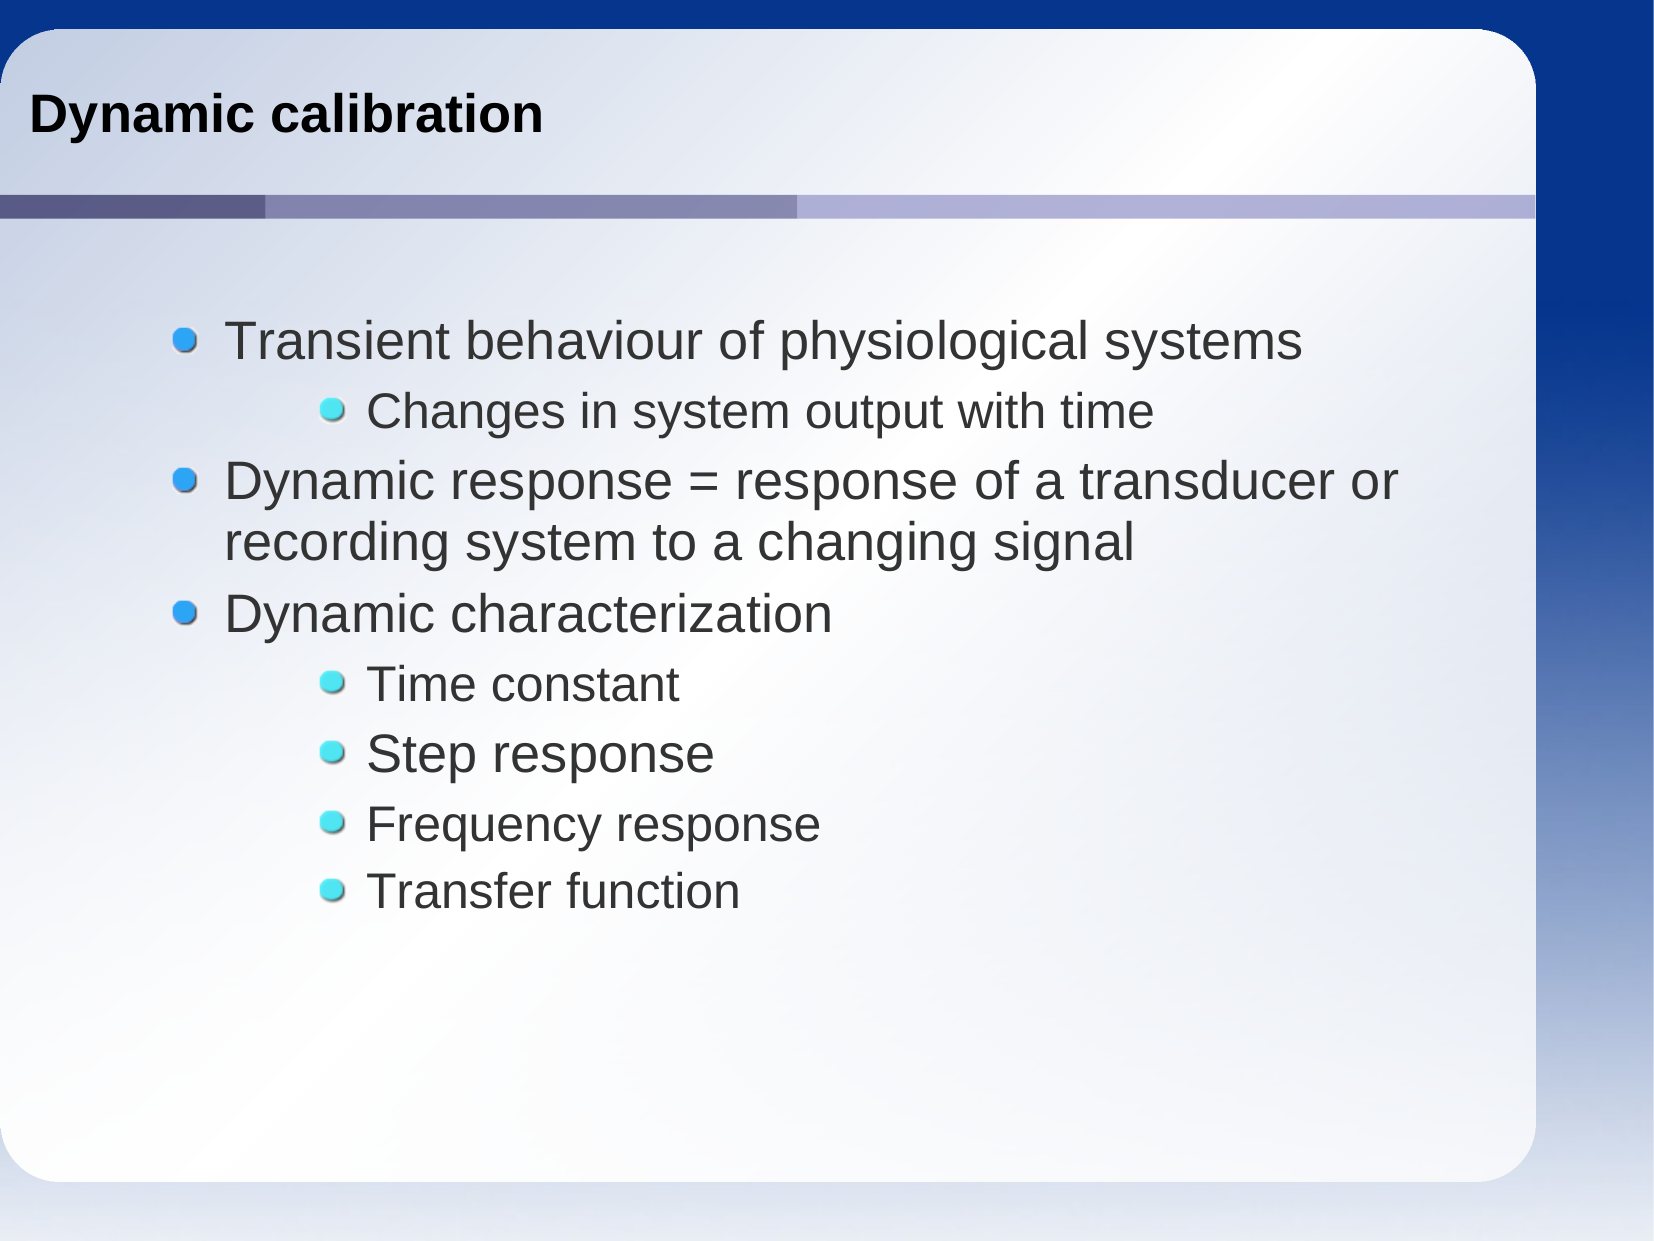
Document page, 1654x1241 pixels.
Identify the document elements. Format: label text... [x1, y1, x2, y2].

picture [0, 0, 1654, 1241]
list Transient behaviour of physiological systems Changes in system output with time Dynamic response = response of a transducer or recording system to a changing signal Dynamic characterization Time constant Step response Frequency response Transfer function [82, 310, 1571, 1227]
title Dynamic calibration [29, 49, 1506, 178]
